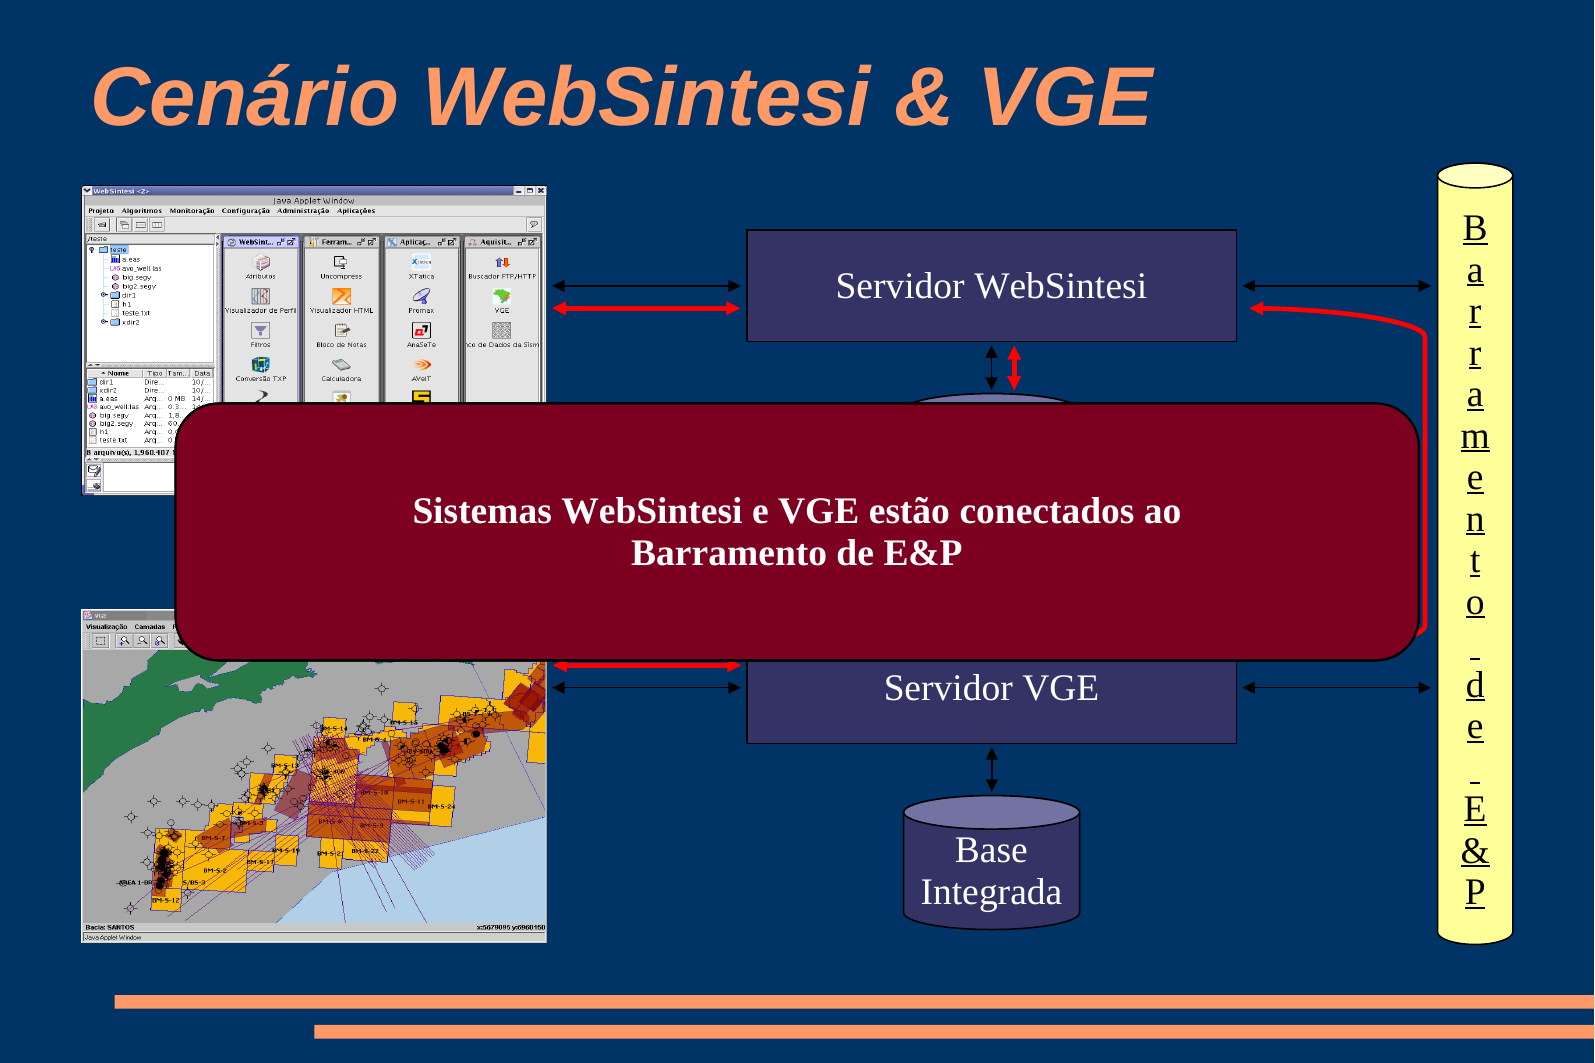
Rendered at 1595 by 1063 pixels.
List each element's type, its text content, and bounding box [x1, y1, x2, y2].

text_box Servidor WebSintesi [746, 229, 1237, 342]
text_box Sistemas WebSintesi e VGE estão conectados ao Barramento de E&P [175, 403, 1419, 661]
text_box Servidor VGE [746, 661, 1237, 744]
picture [81, 609, 547, 943]
text_box Base Integrada [903, 814, 1080, 930]
title Cenário WebSintesi & VGE [75, 0, 1510, 193]
text_box B a r r a m e n t o d e E & P [1437, 178, 1513, 945]
picture [81, 185, 547, 496]
